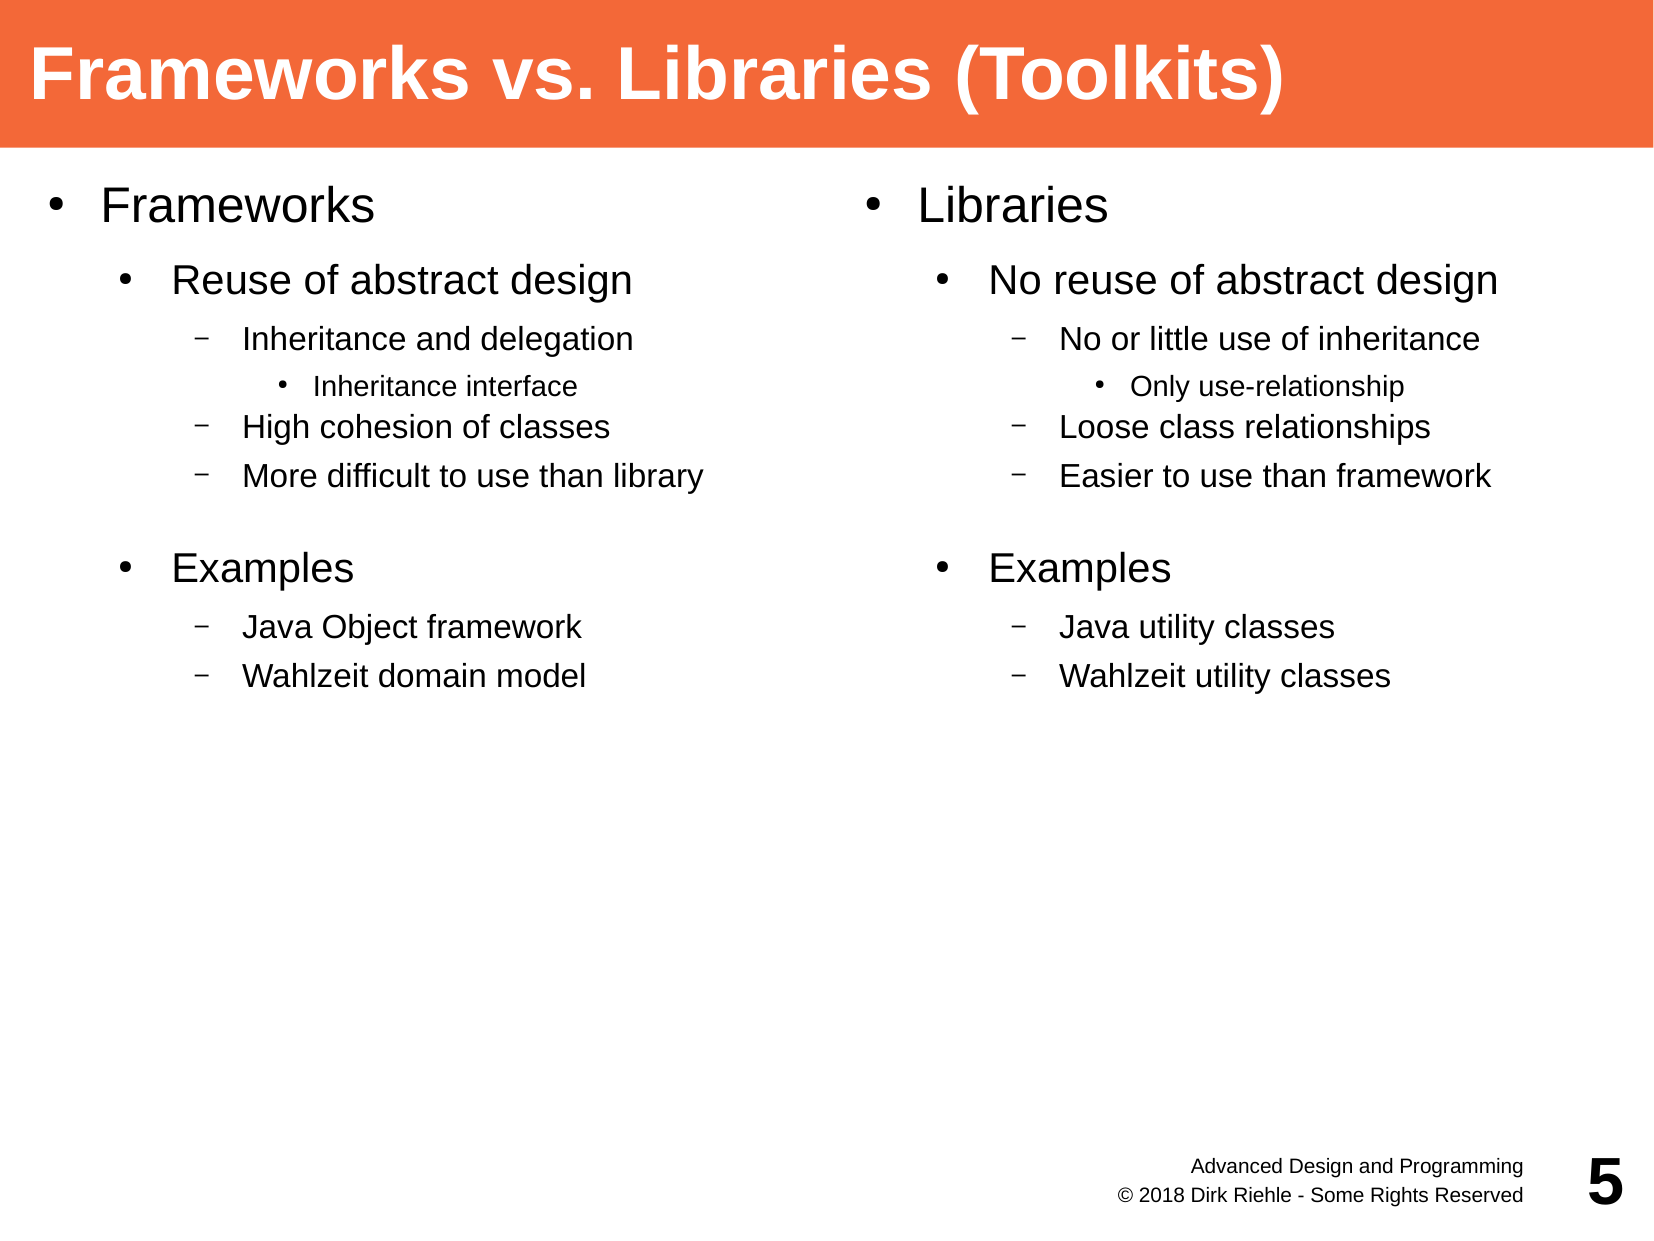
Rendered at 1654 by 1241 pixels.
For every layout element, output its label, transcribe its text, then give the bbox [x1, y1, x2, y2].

title Frameworks vs. Libraries (Toolkits) [0, 0, 1654, 148]
list Frameworks Reuse of abstract design Inheritance and delegation Inheritance interface High cohesion of classes More difficult to use than library Examples Java Object framework Wahlzeit domain model [29, 177, 808, 1063]
list Libraries No reuse of abstract design No or little use of inheritance Only use-relationship Loose class relationships Easier to use than framework Examples Java utility classes Wahlzeit utility classes [846, 177, 1625, 1063]
